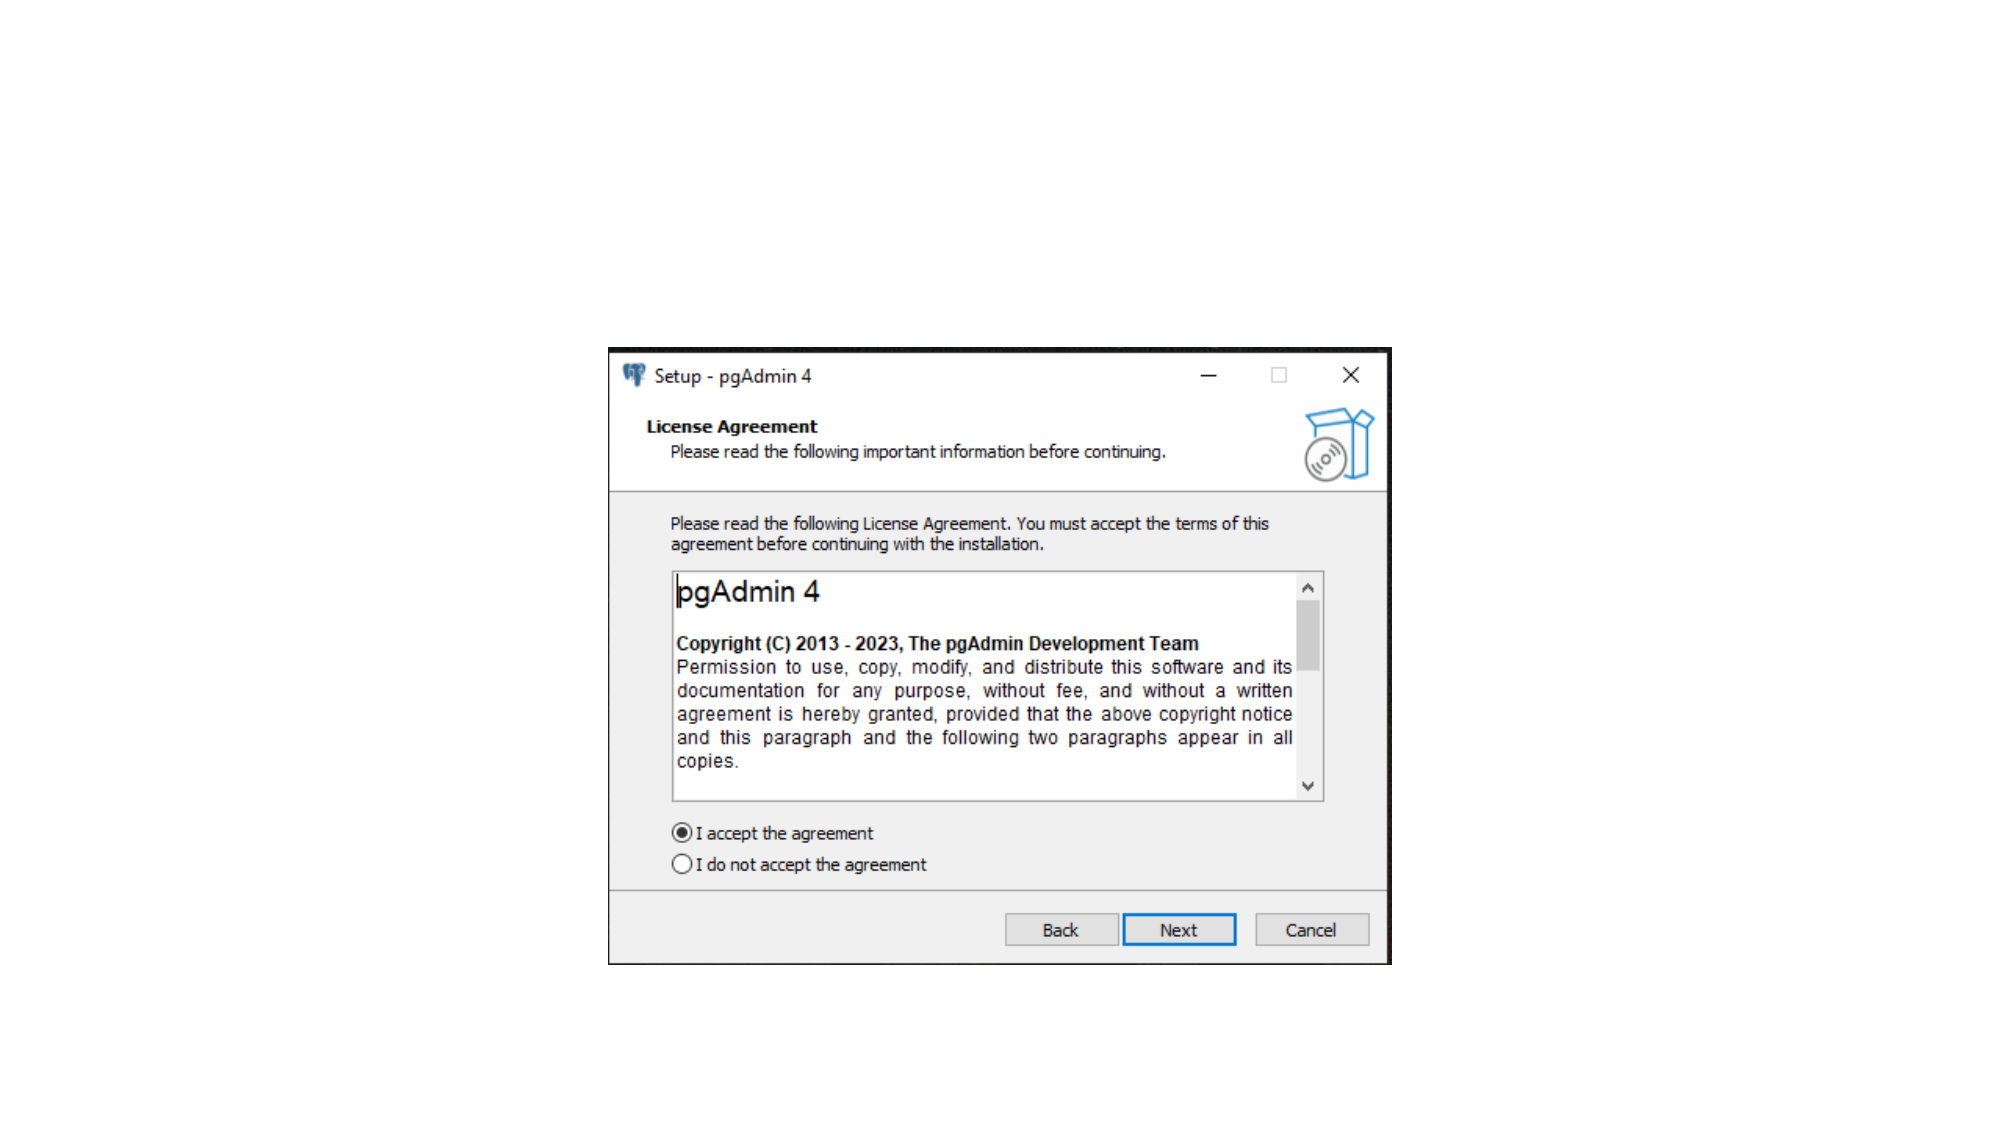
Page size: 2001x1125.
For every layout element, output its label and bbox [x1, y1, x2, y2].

picture [608, 347, 1392, 965]
